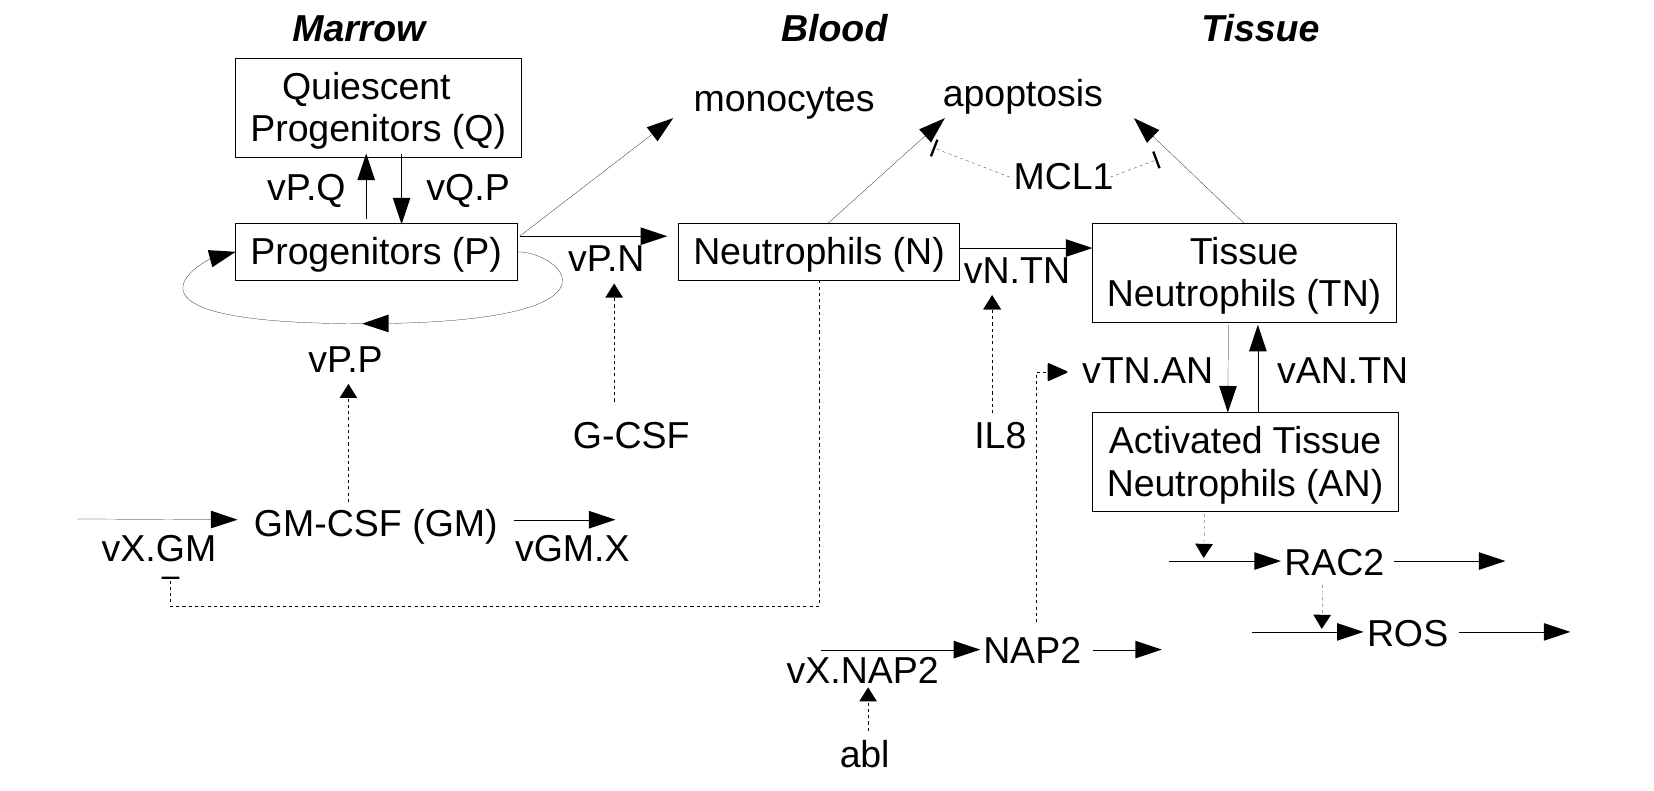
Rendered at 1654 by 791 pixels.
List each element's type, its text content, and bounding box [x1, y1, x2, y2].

text_box GM-CSF (GM) [218, 495, 513, 553]
text_box vP.P [293, 330, 426, 390]
text_box vP.N [553, 230, 686, 290]
text_box Quiescent Progenitors (Q) [235, 58, 522, 158]
text_box Neutrophils (N) [678, 223, 960, 281]
text_box vX.GM [86, 519, 254, 577]
text_box vTN.AN [1067, 342, 1258, 402]
text_box vQ.P [411, 159, 544, 219]
text_box G-CSF [537, 406, 705, 464]
text_box ROS [1352, 604, 1489, 662]
text_box Marrow Blood Tissue [277, 0, 1337, 58]
text_box vAN.TN [1262, 342, 1424, 442]
text_box Tissue Neutrophils (TN) [1092, 223, 1397, 323]
text_box RAC2 [1269, 533, 1406, 591]
text_box vN.TN [949, 242, 1111, 302]
text_box MCL1 [998, 147, 1195, 216]
text_box vGM.X [500, 519, 668, 577]
text_box vX.NAP2 [771, 642, 975, 700]
text_box Activated Tissue Neutrophils (AN) [1092, 412, 1399, 512]
text_box NAP2 [968, 622, 1105, 680]
text_box abl [825, 726, 910, 783]
text_box apoptosis [928, 65, 1124, 133]
text_box monocytes [678, 69, 889, 127]
text_box IL8 [938, 406, 1042, 464]
text_box Progenitors (P) [235, 223, 518, 281]
text_box vP.Q [252, 159, 384, 219]
